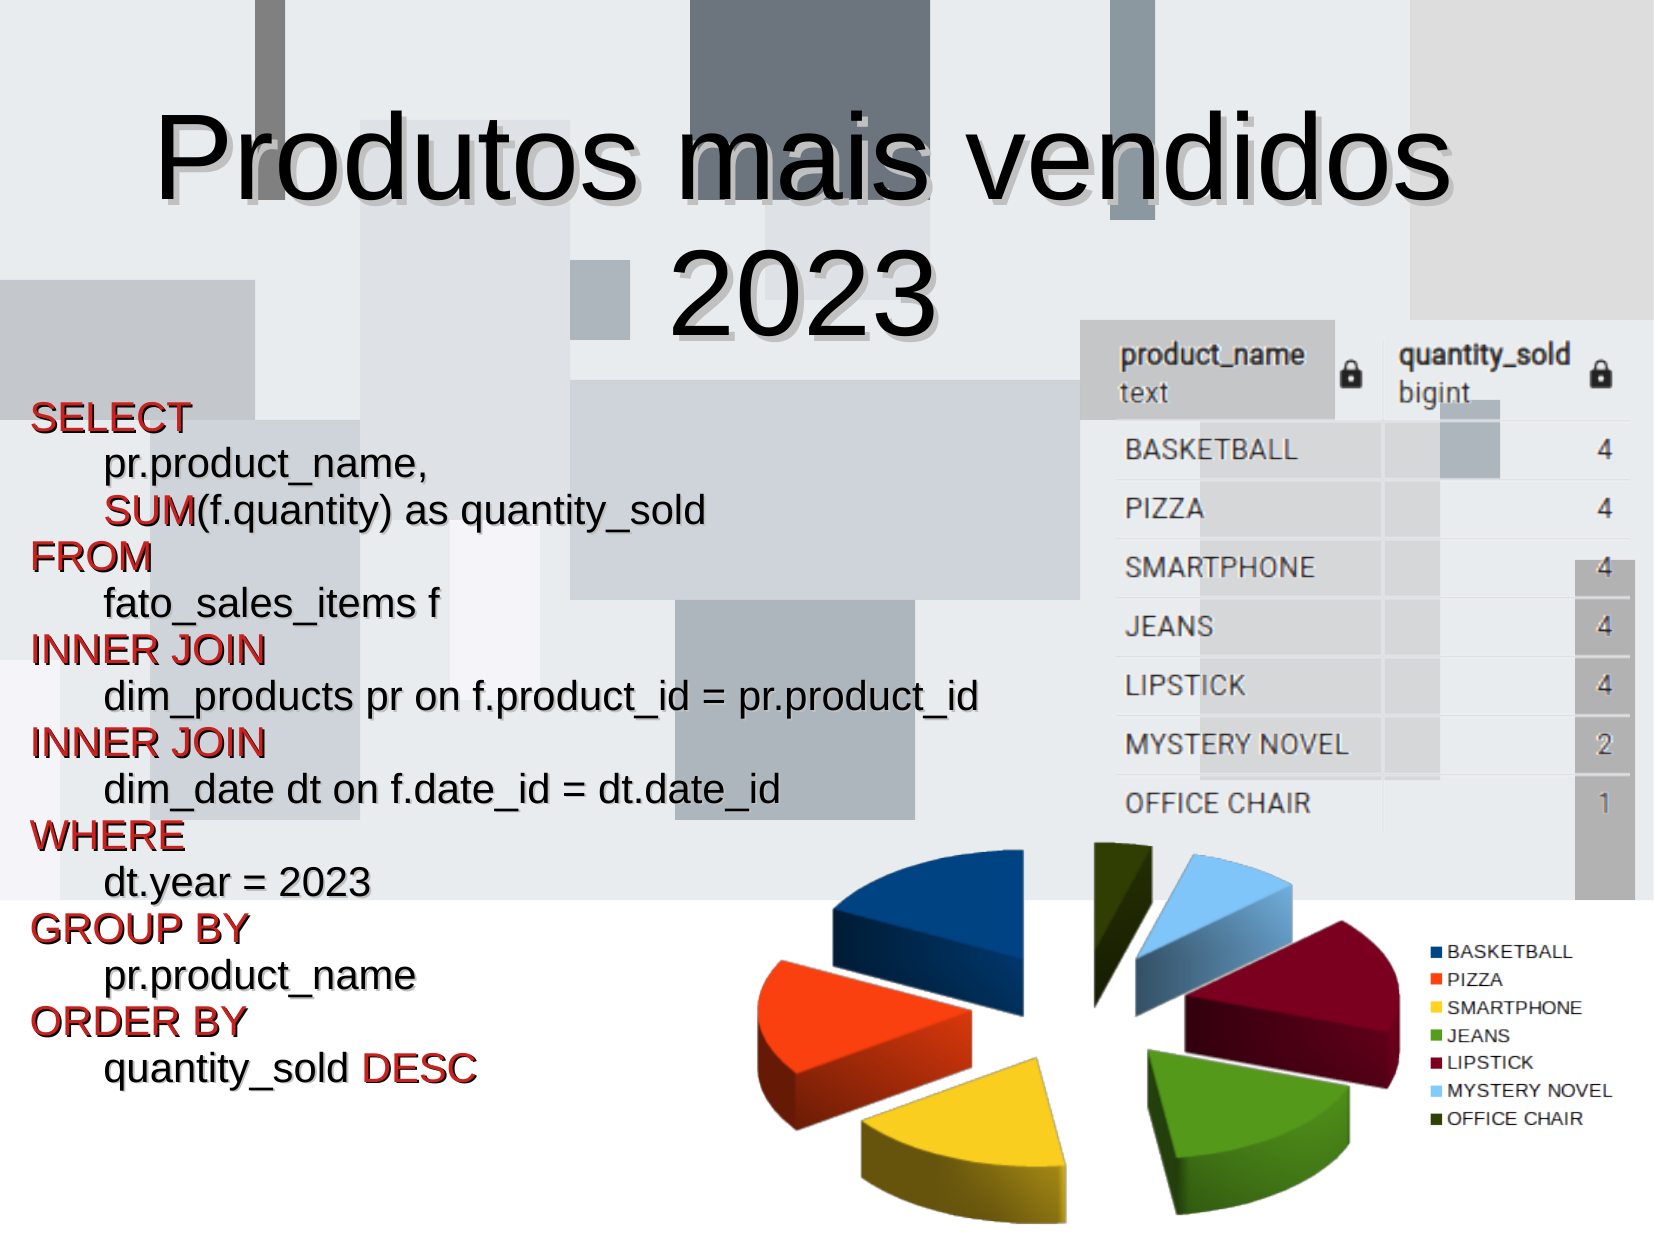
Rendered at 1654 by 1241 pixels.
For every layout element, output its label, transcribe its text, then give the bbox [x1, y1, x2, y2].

subtitle SELECT pr.product_name, SUM(f.quantity) as quantity_sold FROM fato_sales_items f INNER JOIN dim_products pr on f.product_id = pr.product_id INNER JOIN dim_date dt on f.date_id = dt.date_id WHERE dt.year = 2023 GROUP BY pr.product_name ORDER BY quantity_sold DESC [29, 393, 1004, 1113]
title Produtos mais vendidos 2023 [59, 88, 1548, 363]
picture [738, 340, 1633, 1241]
